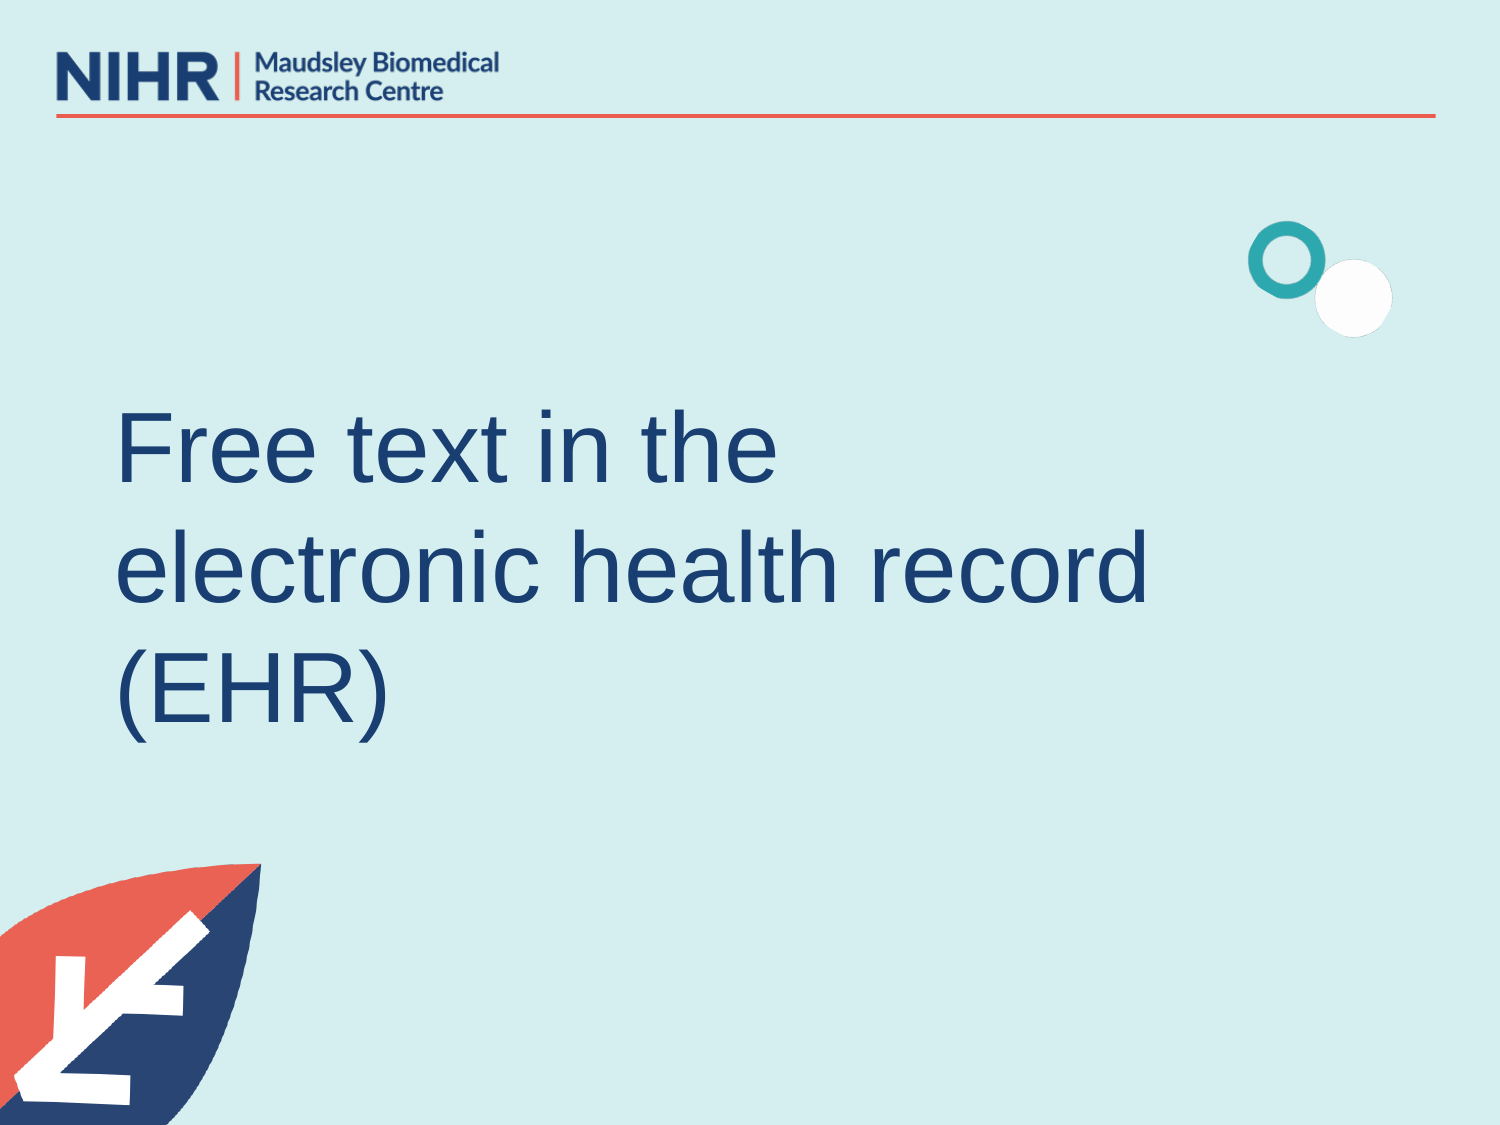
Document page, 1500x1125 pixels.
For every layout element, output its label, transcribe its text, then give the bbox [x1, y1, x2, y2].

title Free text in the electronic health record (EHR) [99, 453, 1393, 672]
picture [0, 770, 347, 1125]
picture [27, 17, 528, 136]
